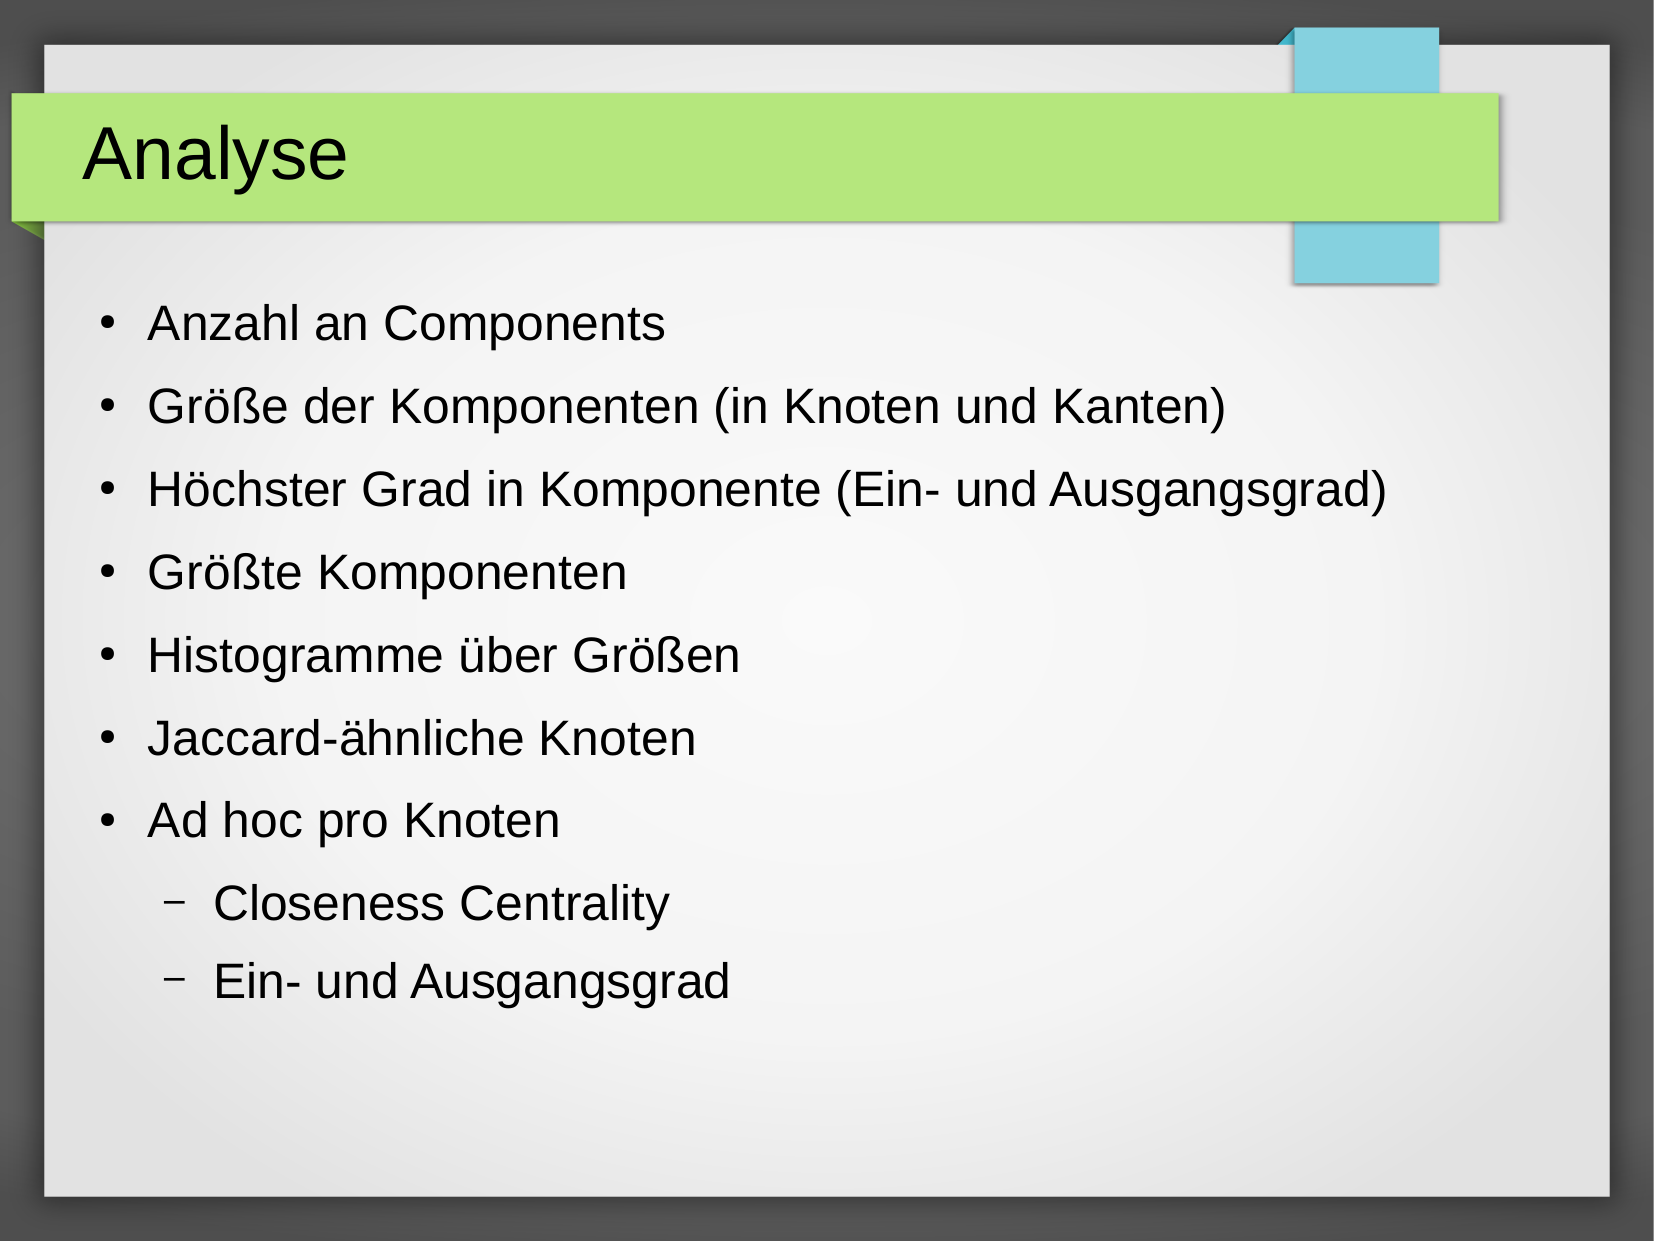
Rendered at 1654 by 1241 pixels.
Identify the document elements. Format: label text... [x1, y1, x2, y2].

picture [0, 0, 1654, 1241]
title Analyse [82, 94, 1264, 213]
list Anzahl an Components Größe der Komponenten (in Knoten und Kanten) Höchster Grad in Komponente (Ein- und Ausgangsgrad) Größte Komponenten Histogramme über Größen Jaccard-ähnliche Knoten Ad hoc pro Knoten Closeness Centrality Ein- und Ausgangsgrad [82, 295, 1571, 1015]
